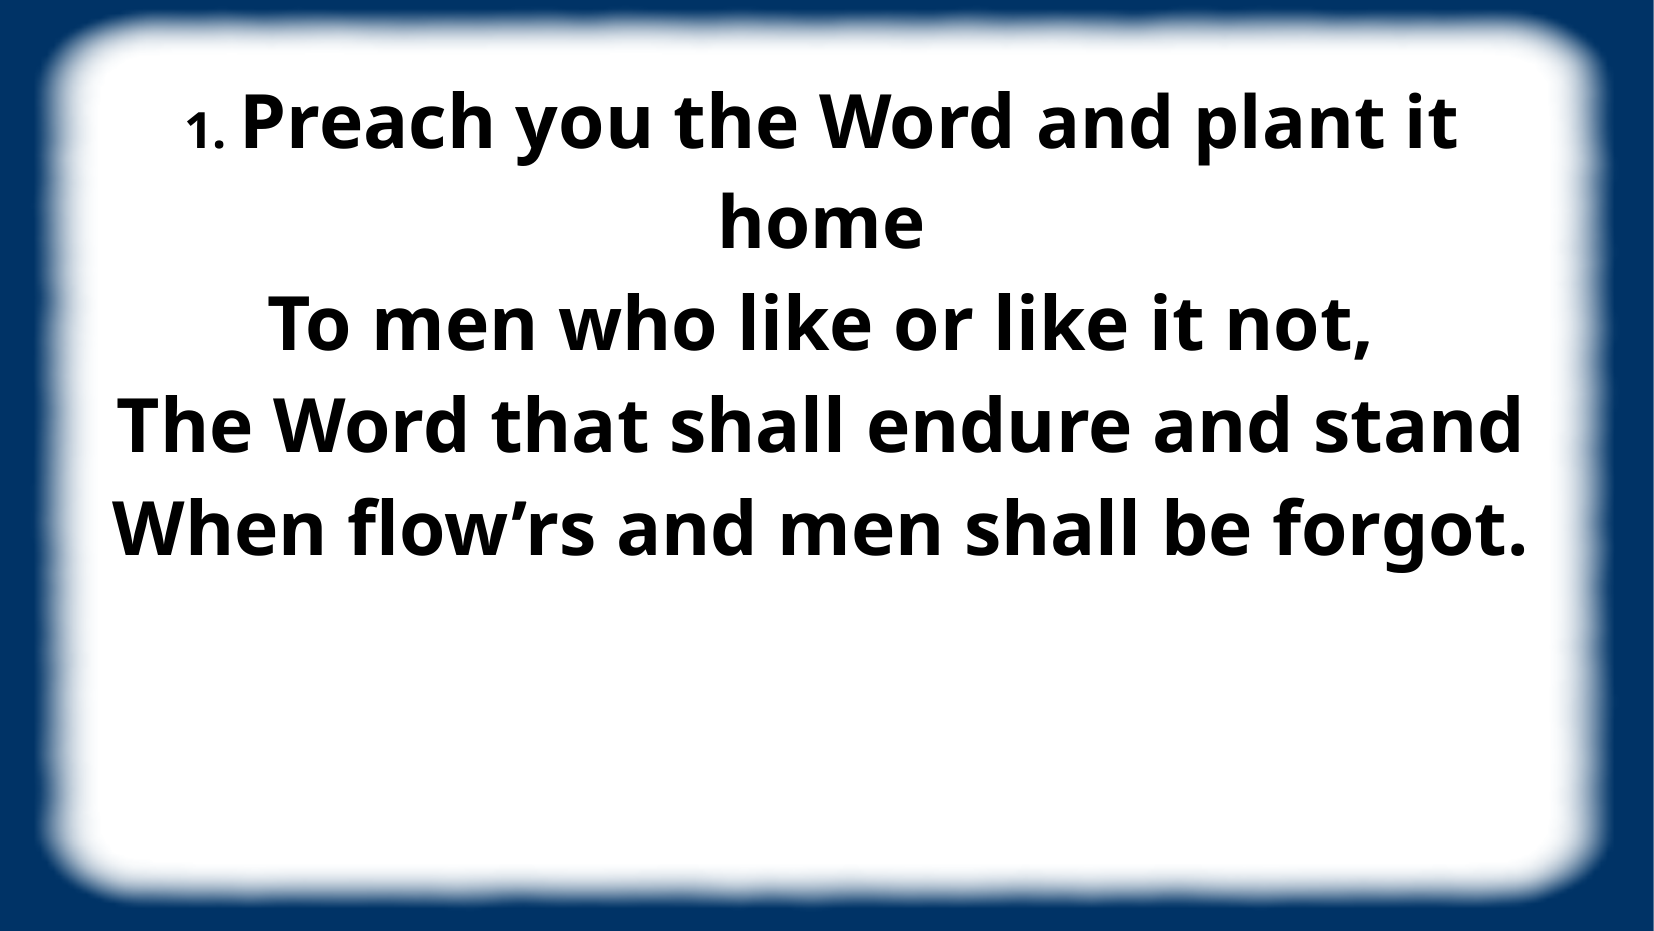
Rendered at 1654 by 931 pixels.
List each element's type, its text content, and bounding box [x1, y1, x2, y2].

text_box 1. Preach you the Word and plant it home To men who like or like it not, The Word that shall endure and stand When flow’rs and men shall be forgot. [86, 61, 1557, 497]
picture [0, 0, 1654, 931]
